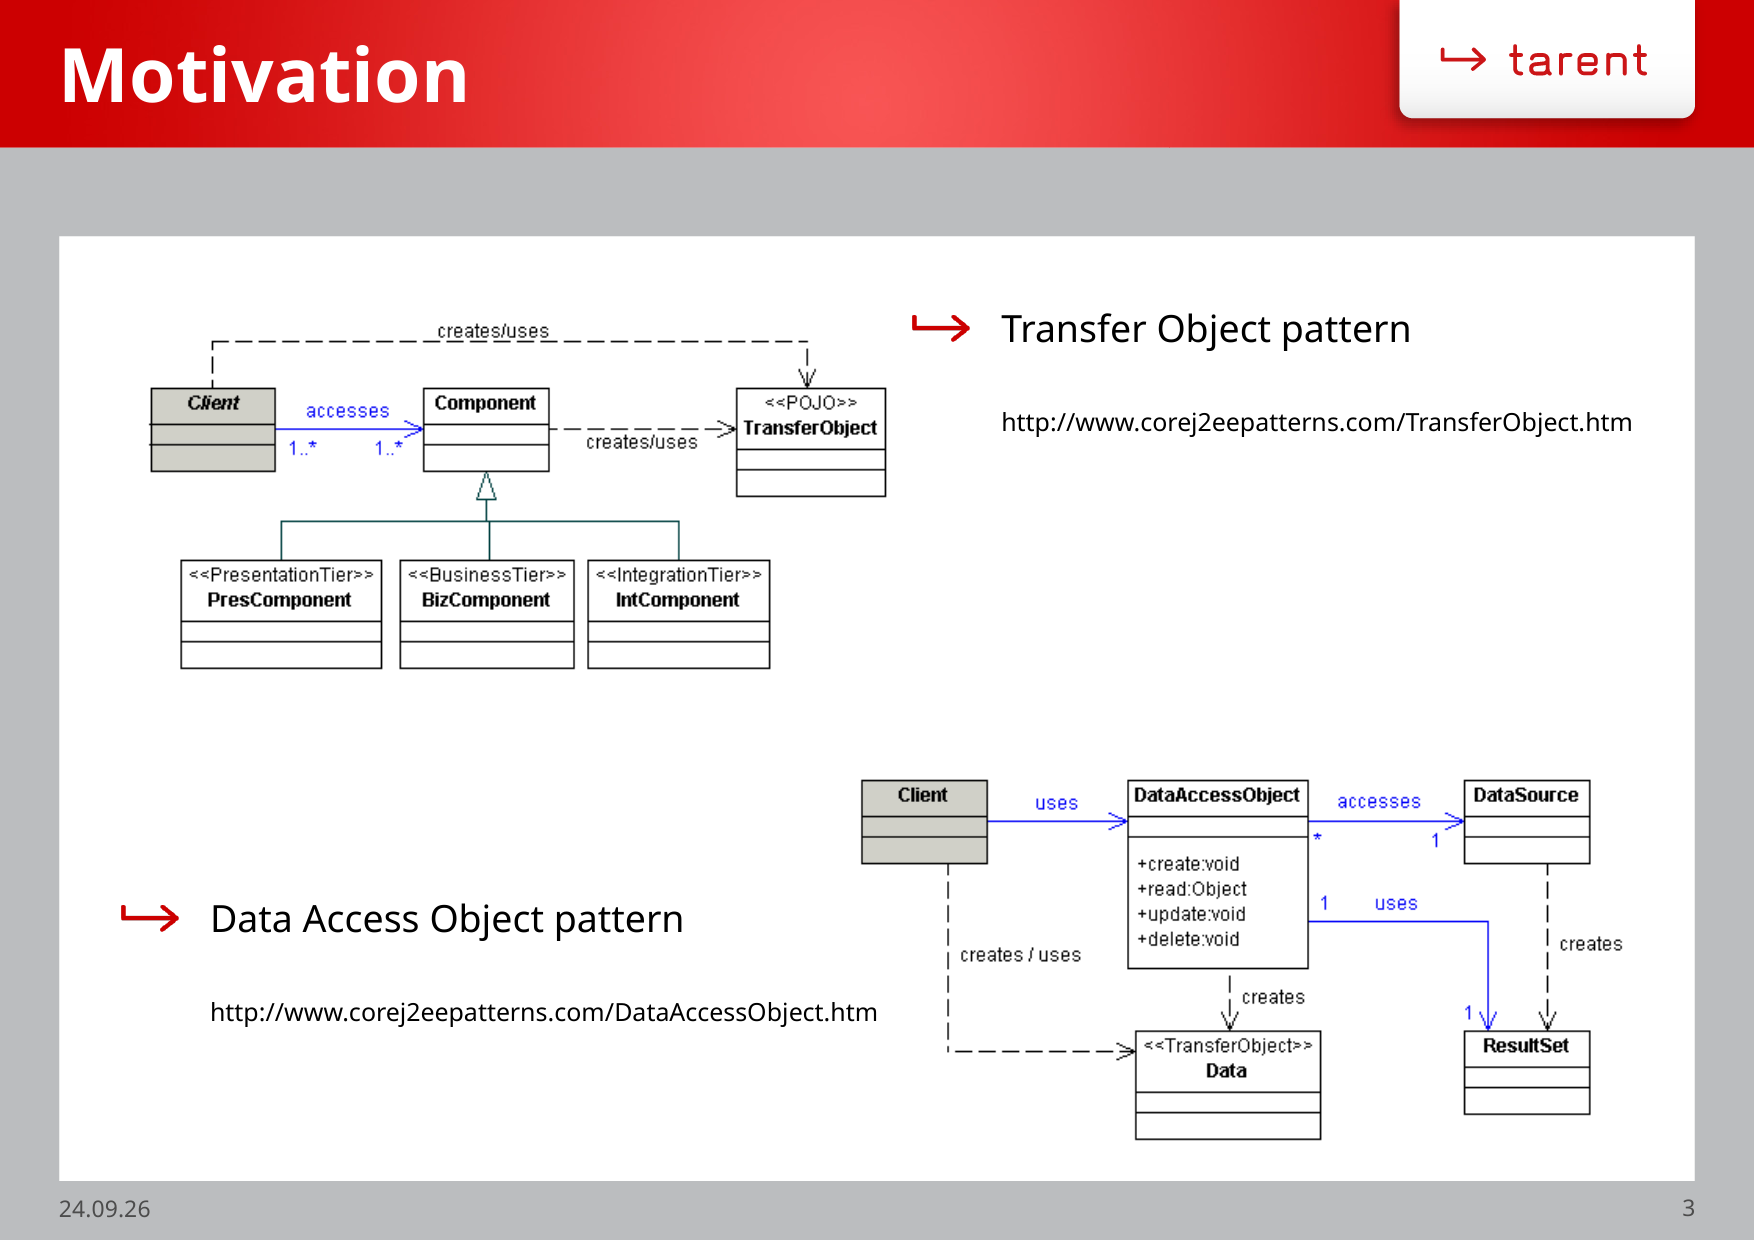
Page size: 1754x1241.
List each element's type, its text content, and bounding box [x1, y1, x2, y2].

list Data Access Object pattern http://www.corej2eepatterns.com/DataAccessObject.htm [70, 892, 922, 1075]
list Transfer Object pattern http://www.corej2eepatterns.com/TransferObject.htm [910, 302, 1689, 485]
picture [0, 0, 1754, 1240]
title Motivation [58, 0, 1638, 177]
